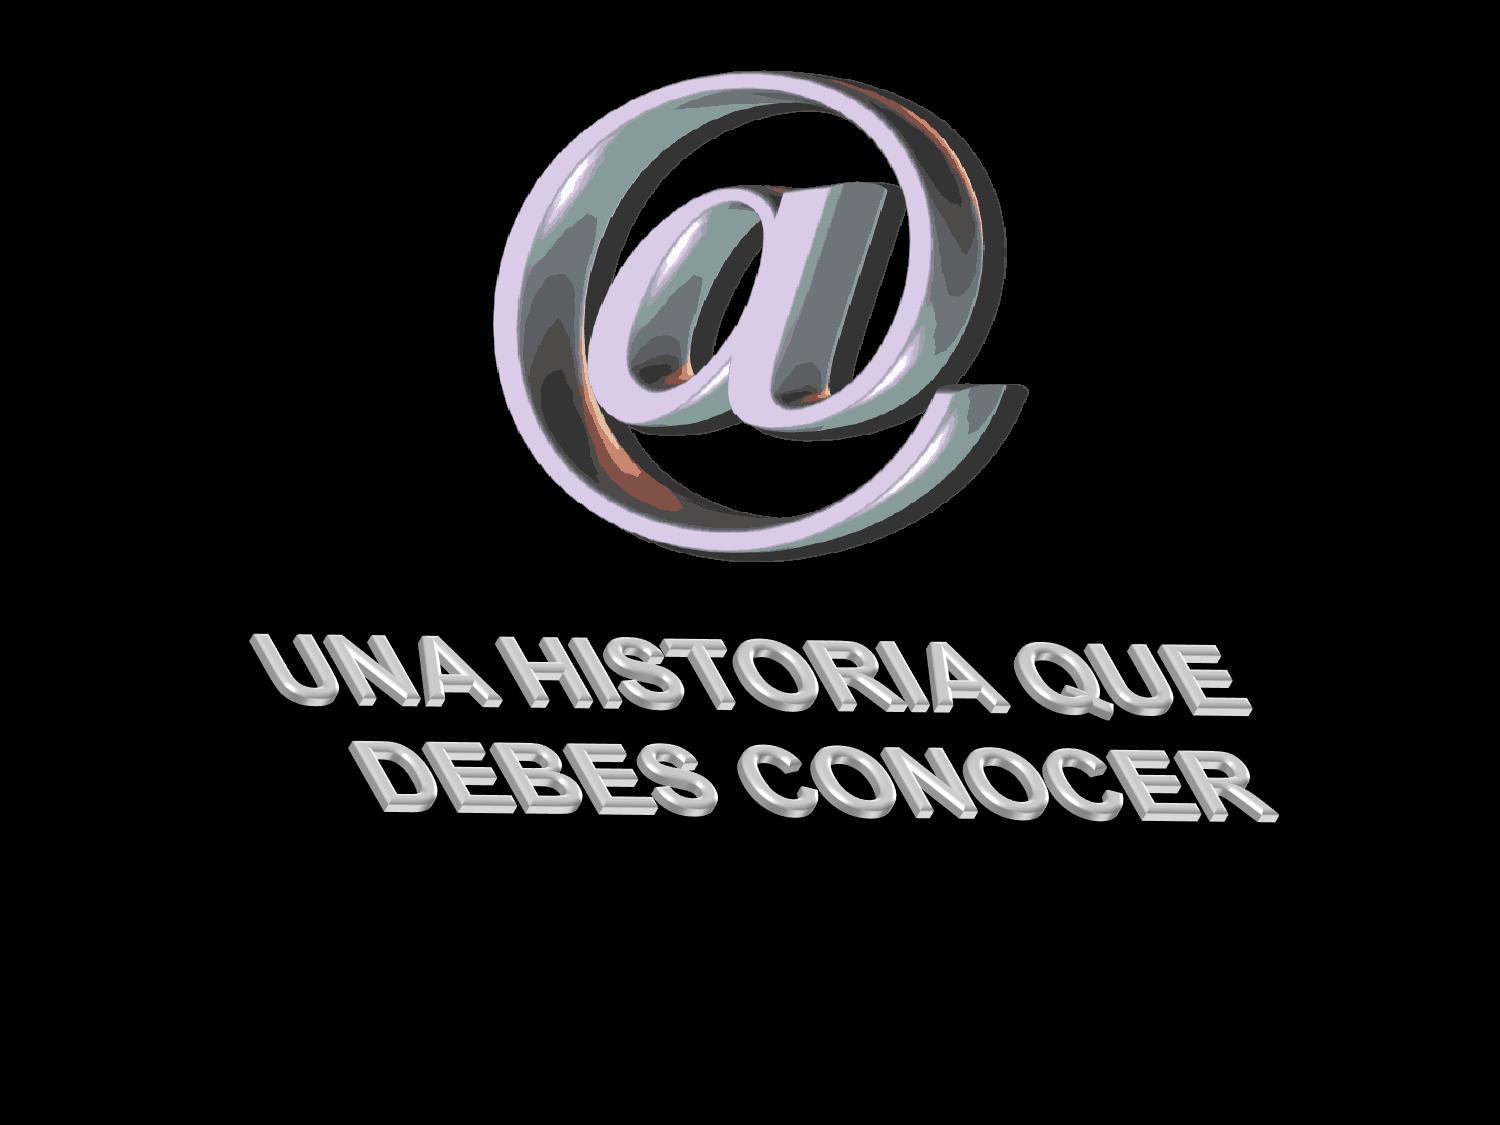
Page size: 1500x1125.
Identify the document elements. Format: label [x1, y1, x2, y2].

picture [151, 70, 1380, 1125]
